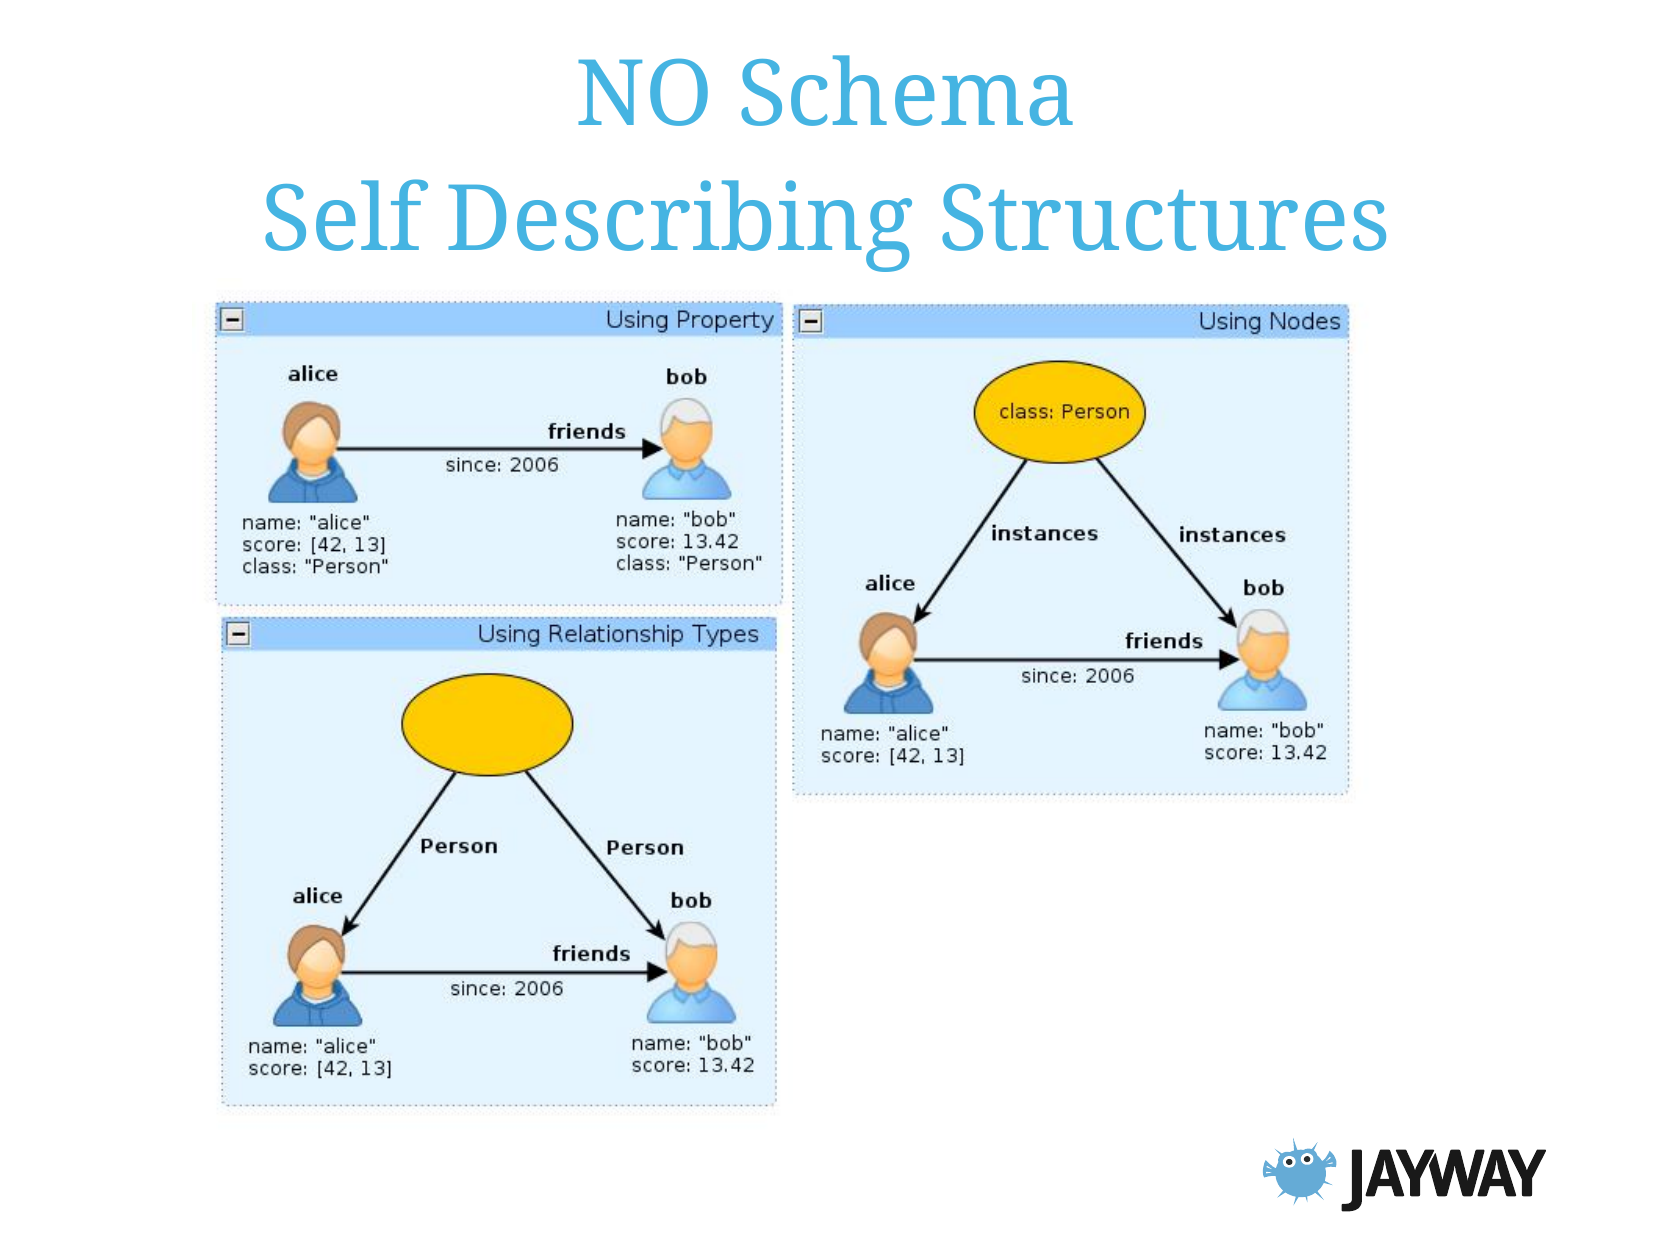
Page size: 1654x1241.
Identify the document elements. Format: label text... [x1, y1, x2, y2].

picture [192, 278, 1373, 1130]
title NO Schema Self Describing Structures [82, 45, 1571, 260]
